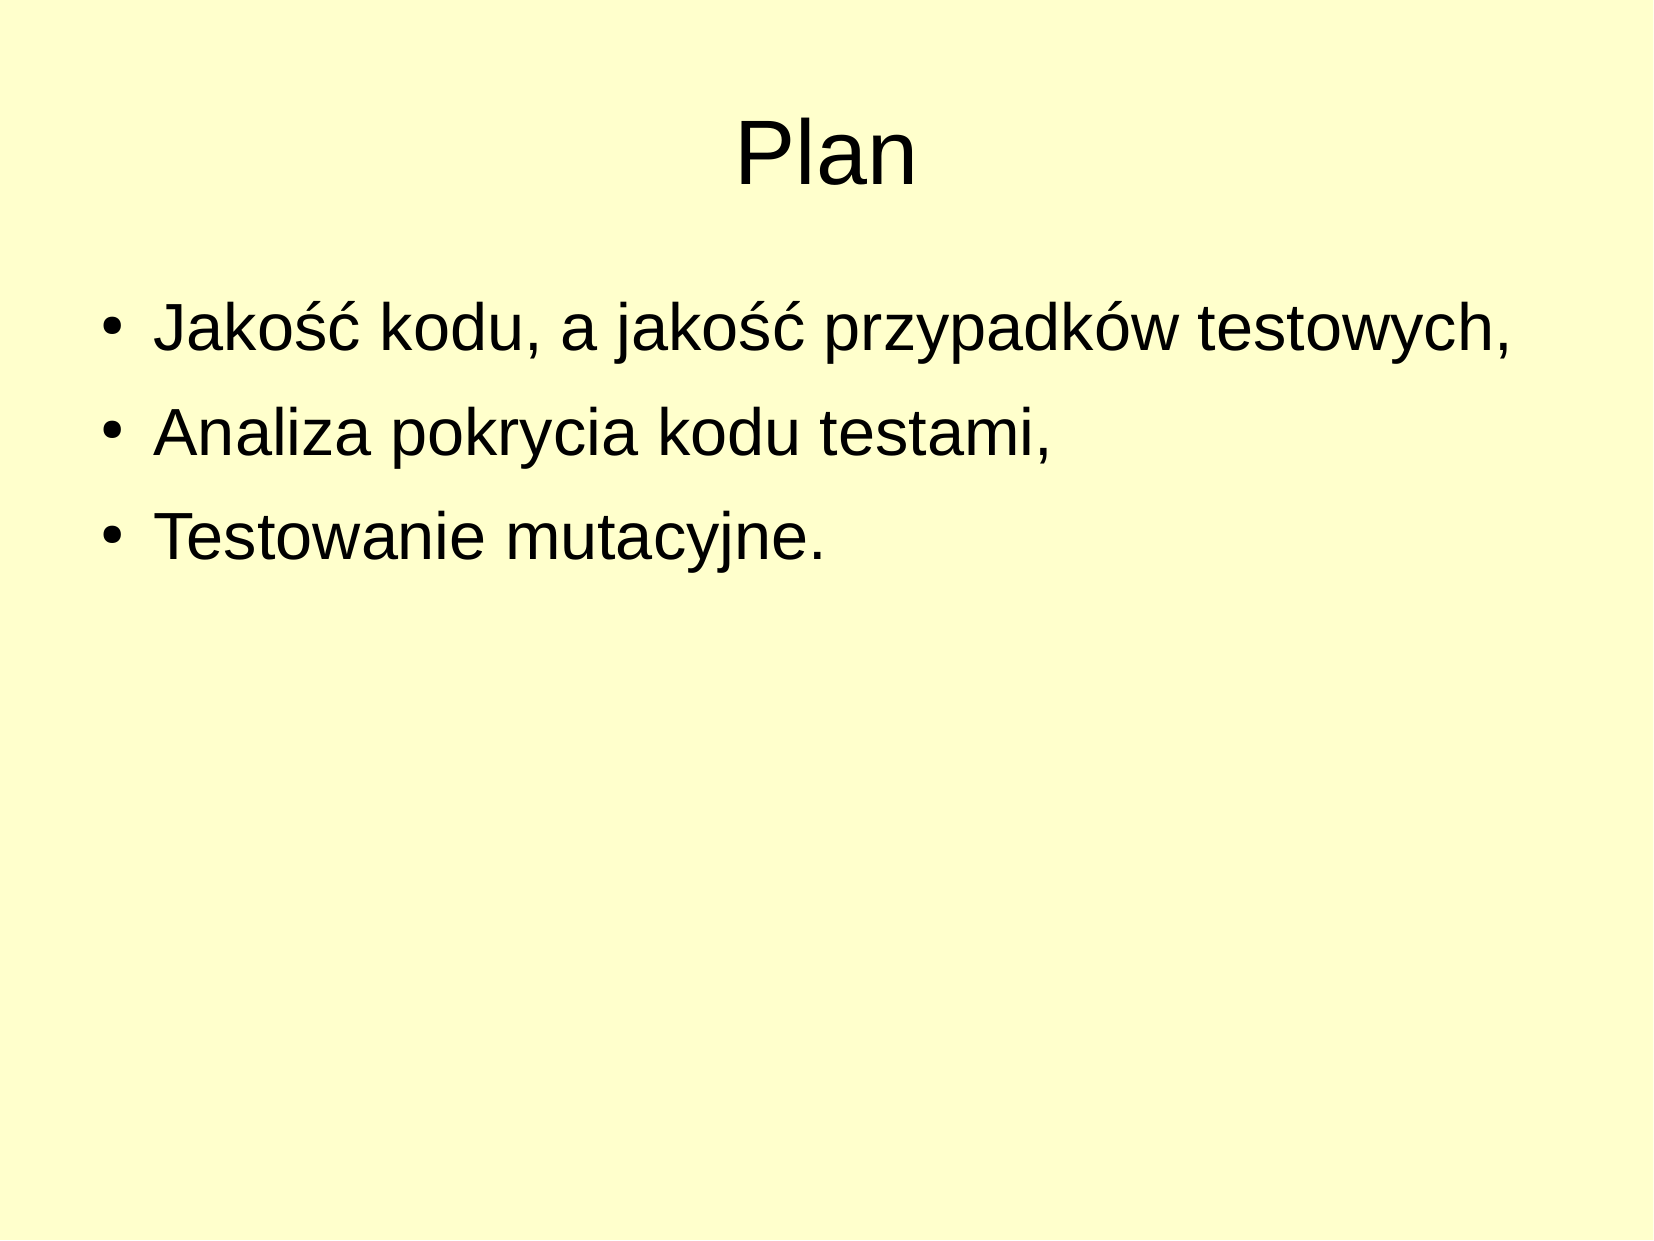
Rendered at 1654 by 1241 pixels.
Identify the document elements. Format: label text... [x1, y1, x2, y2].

title Plan [82, 49, 1571, 257]
list Jakość kodu, a jakość przypadków testowych, Analiza pokrycia kodu testami, Testowanie mutacyjne. [82, 290, 1571, 1109]
